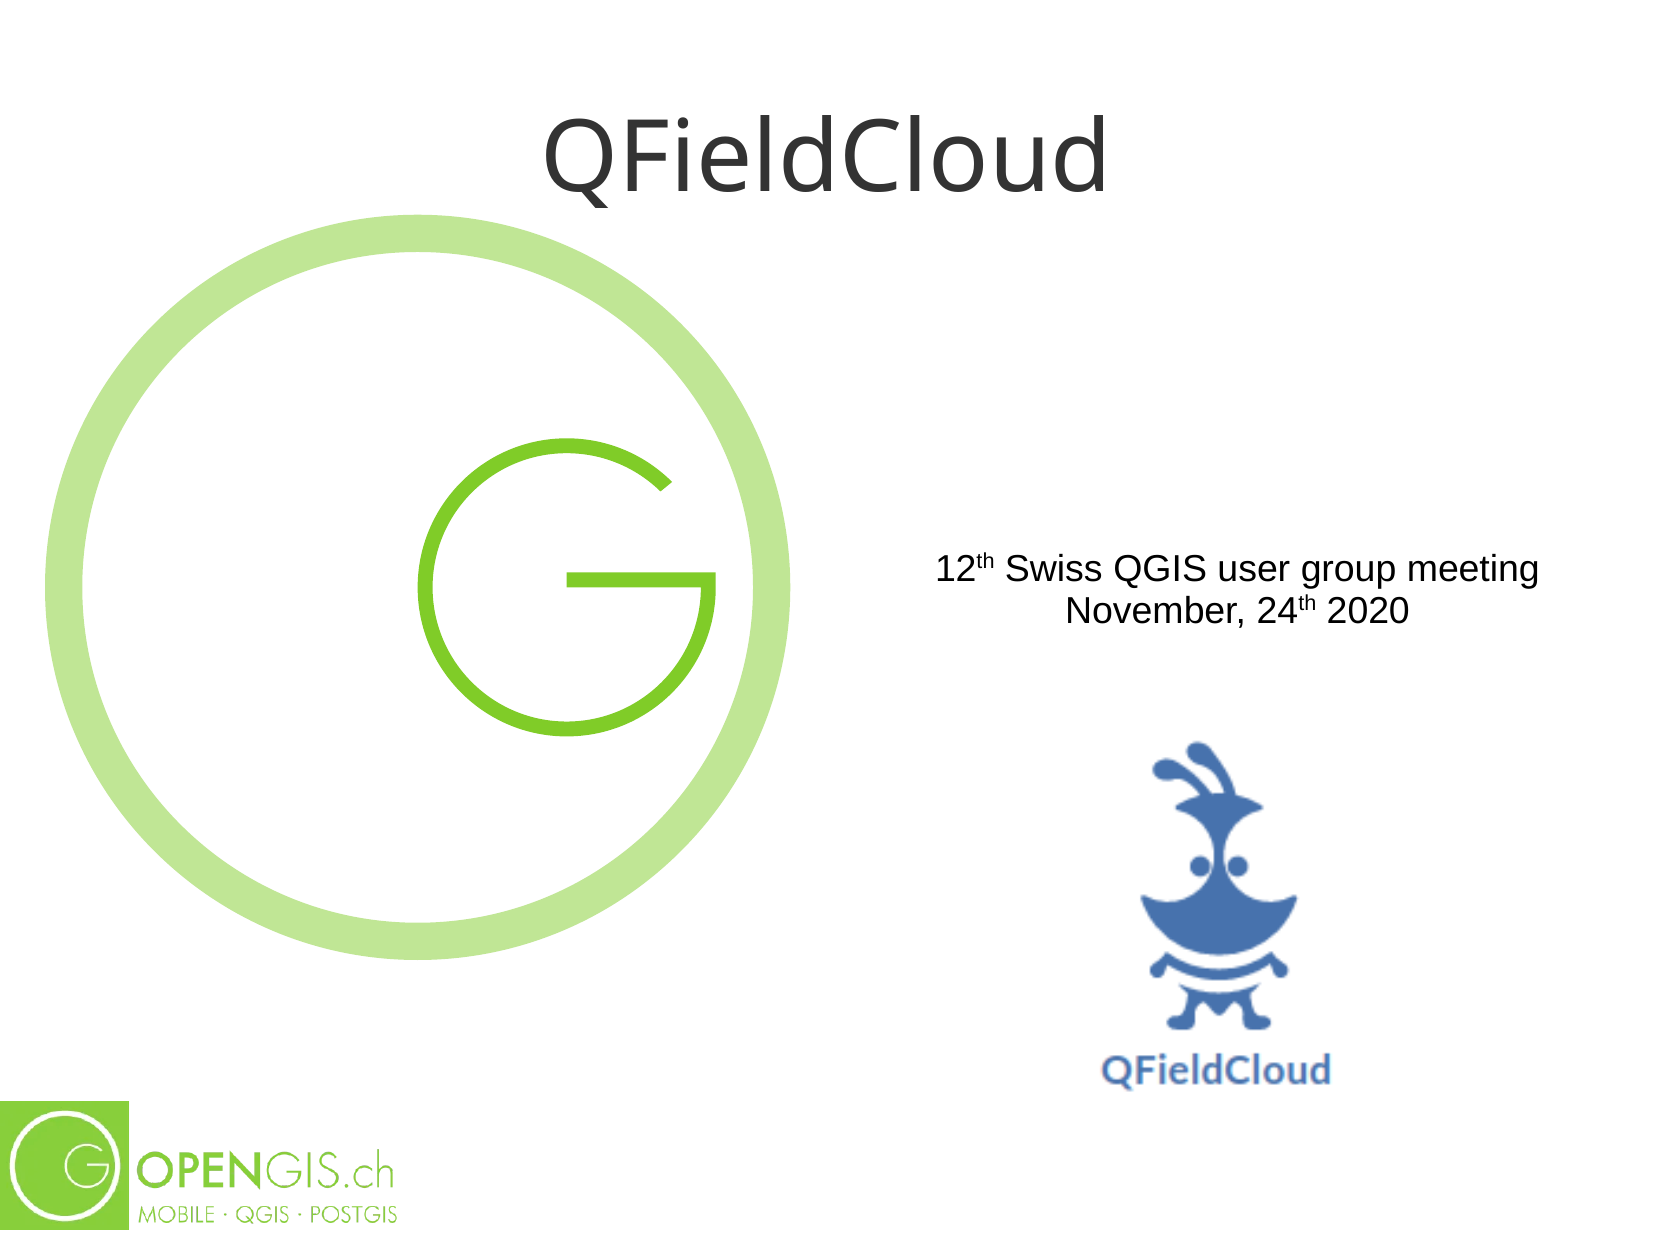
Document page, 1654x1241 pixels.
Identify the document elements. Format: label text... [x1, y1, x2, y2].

picture [1035, 704, 1387, 1126]
title QFieldCloud [82, 49, 1571, 257]
picture [45, 214, 791, 961]
picture [0, 1101, 406, 1230]
text_box 12th Swiss QGIS user group meeting November, 24th 2020 [870, 540, 1606, 639]
